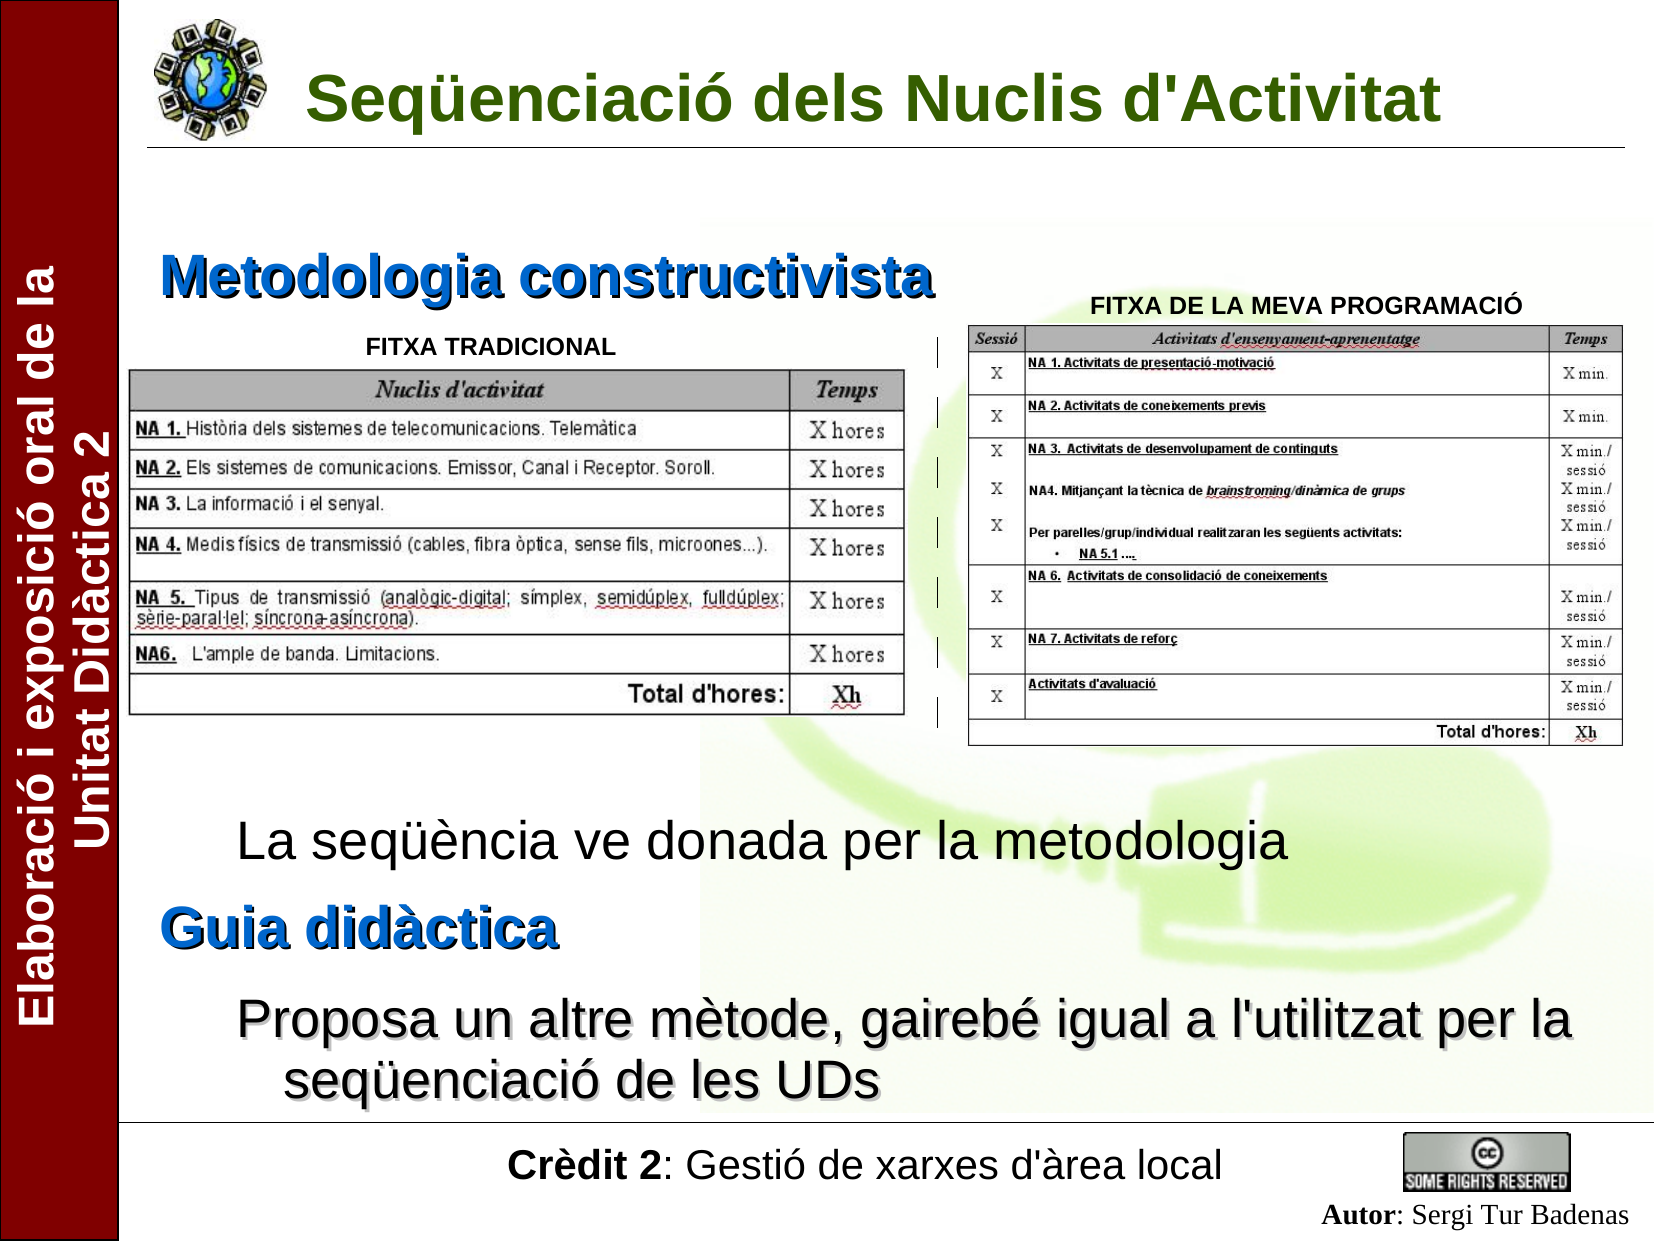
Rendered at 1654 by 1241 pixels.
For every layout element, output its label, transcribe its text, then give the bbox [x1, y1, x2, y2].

title Seqüenciació dels Nuclis d'Activitat [129, 49, 1619, 148]
picture [966, 323, 1624, 747]
picture [154, 19, 268, 49]
picture [1403, 1132, 1571, 1192]
text_box FITXA TRADICIONAL [350, 325, 630, 369]
text_box FITXA DE LA MEVA PROGRAMACIÓ [1075, 284, 1535, 327]
list Metodologia constructivista La seqüència ve donada per la metodologia Guia didàctica Proposa un altre mètode, gairebé igual a l'utilitzat per la seqüenciació de les UDs [141, 242, 1630, 1111]
picture [126, 368, 908, 717]
picture [700, 217, 1654, 1113]
